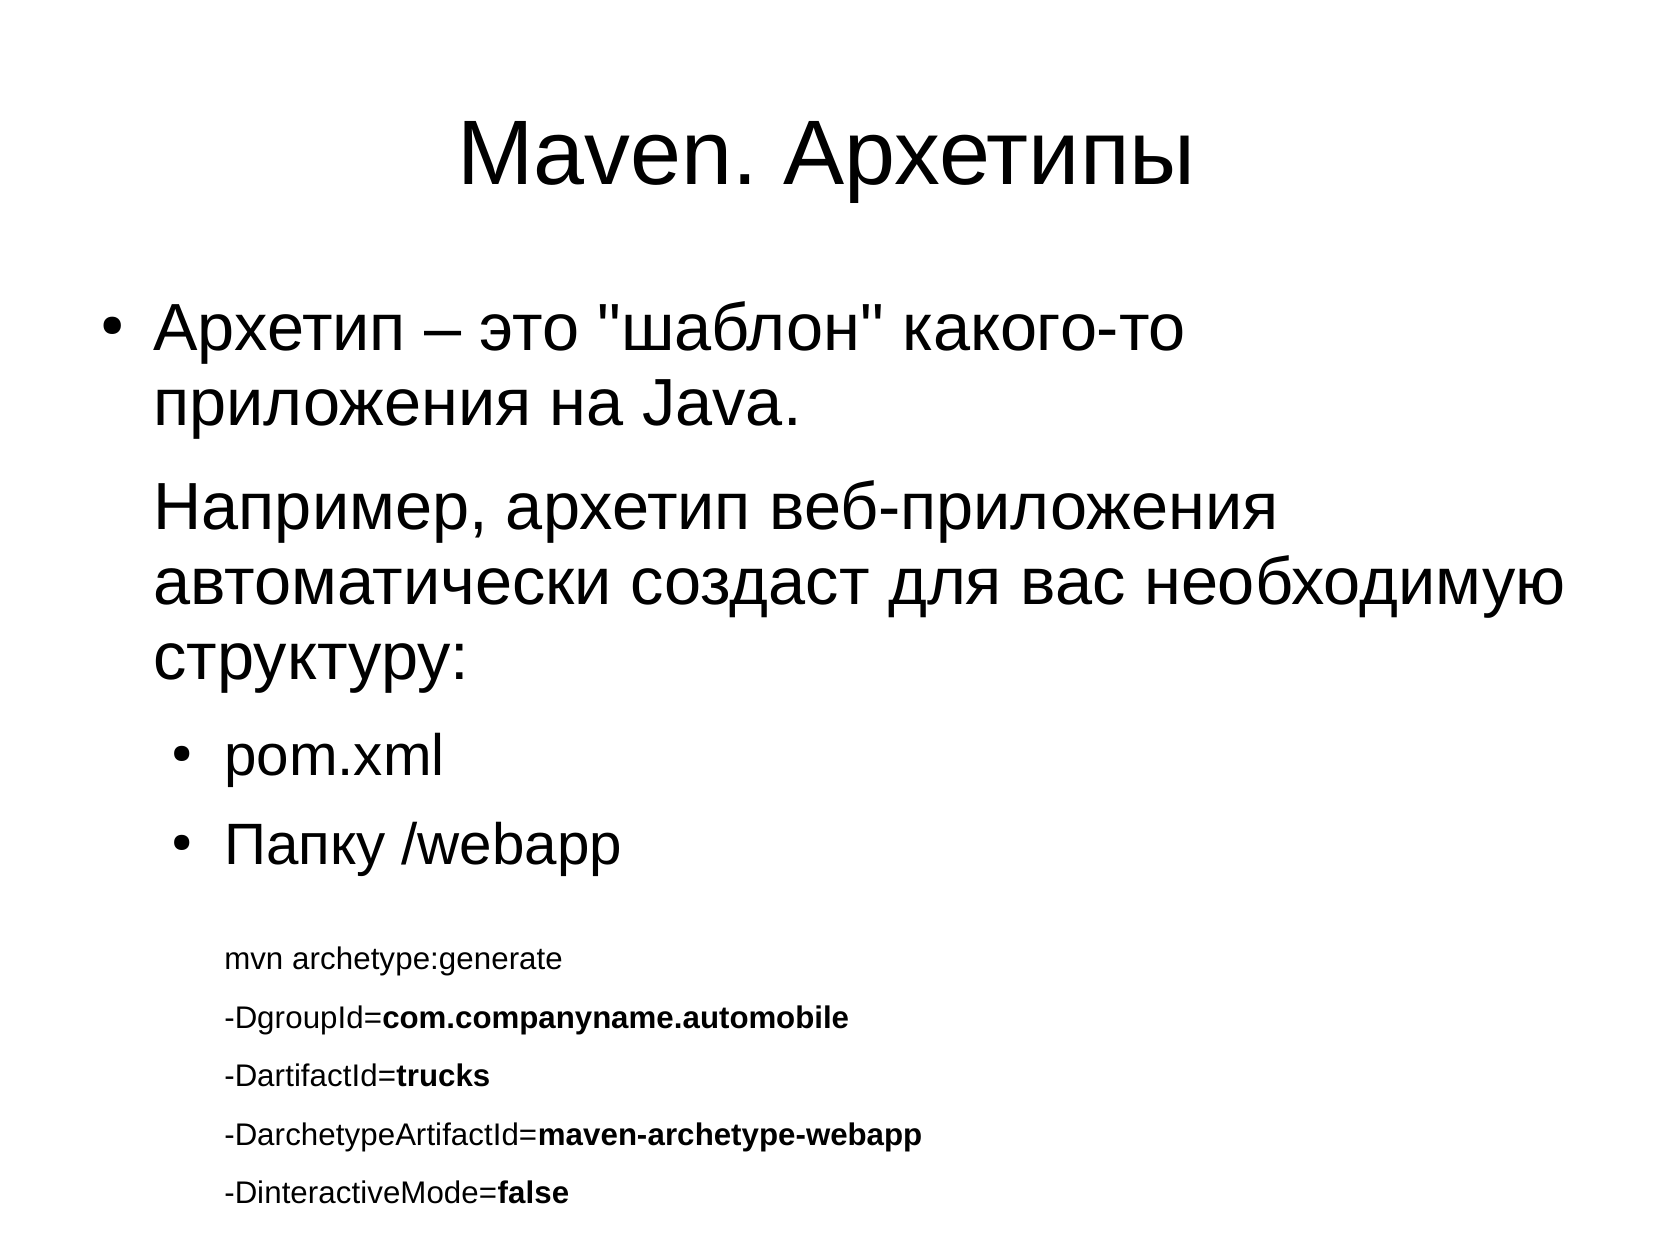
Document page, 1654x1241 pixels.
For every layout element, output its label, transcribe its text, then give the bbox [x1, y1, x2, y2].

list Архетип – это "шаблон" какого-то приложения на Java. Например, архетип веб-приложения автоматически создаст для вас необходимую структуру: pom.xml Папку /webapp mvn archetype:generate -DgroupId=com.companyname.automobile -DartifactId=trucks -DarchetypeArtifactId=maven-archetype-webapp -DinteractiveMode=false [82, 290, 1571, 1215]
title Maven. Архетипы [82, 49, 1571, 257]
